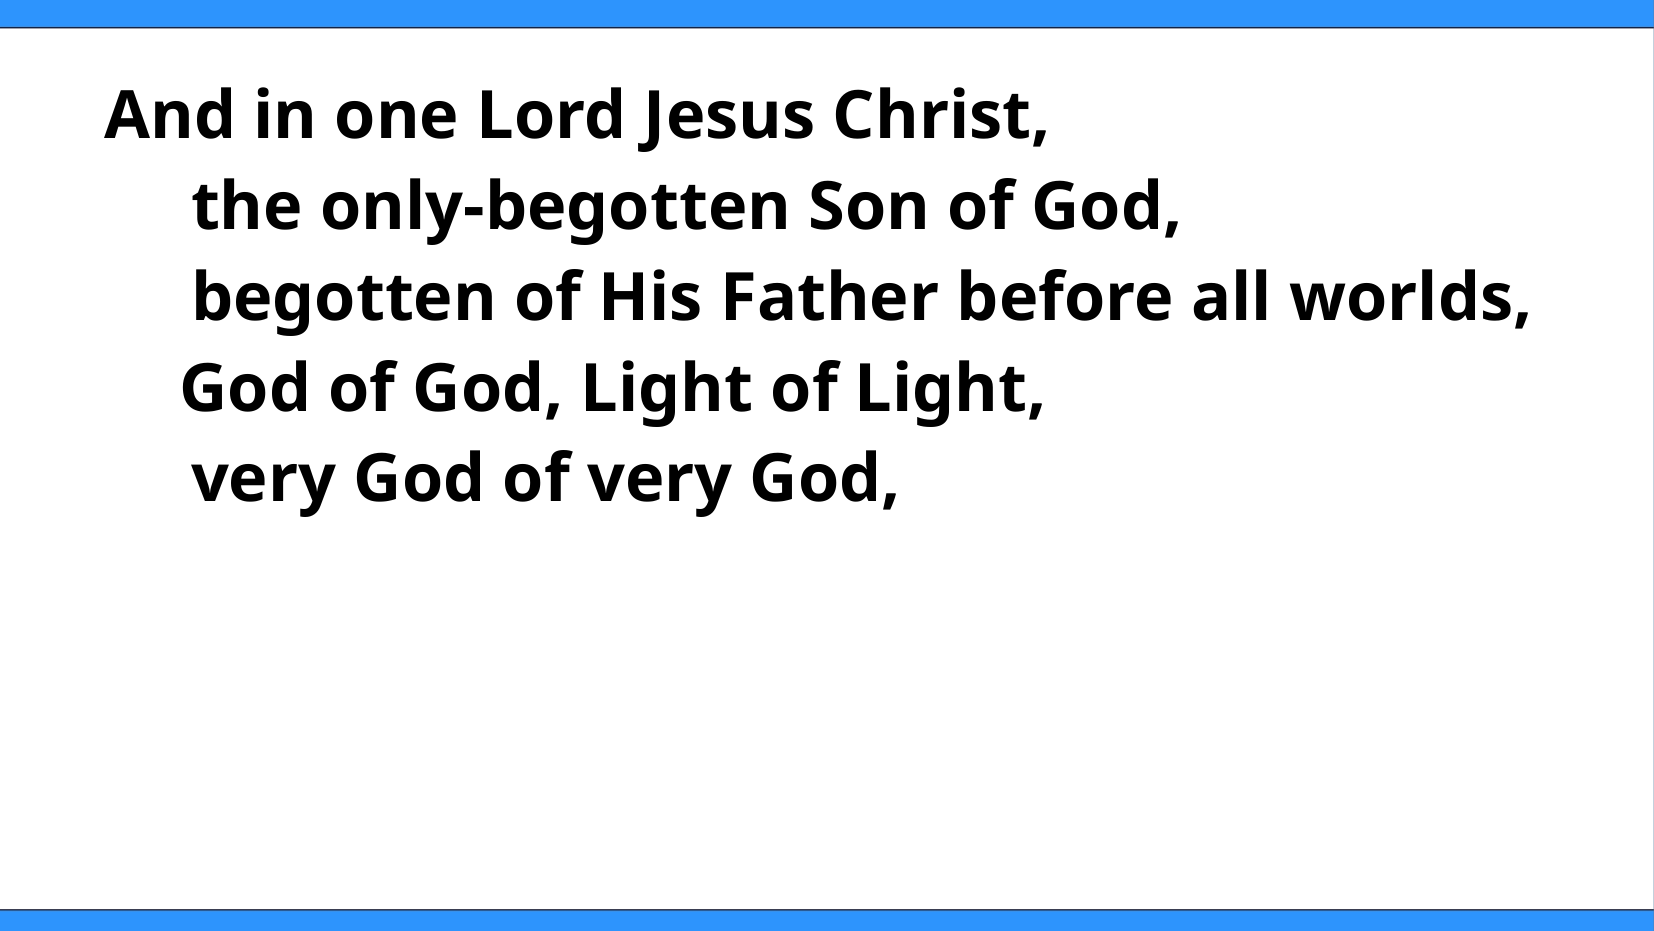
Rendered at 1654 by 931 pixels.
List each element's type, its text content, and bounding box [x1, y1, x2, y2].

picture [0, 0, 1654, 931]
text_box And in one Lord Jesus Christ, the only-begotten Son of God, begotten of His Father before all worlds, God of God, Light of Light, very God of very God, [90, 60, 1561, 519]
